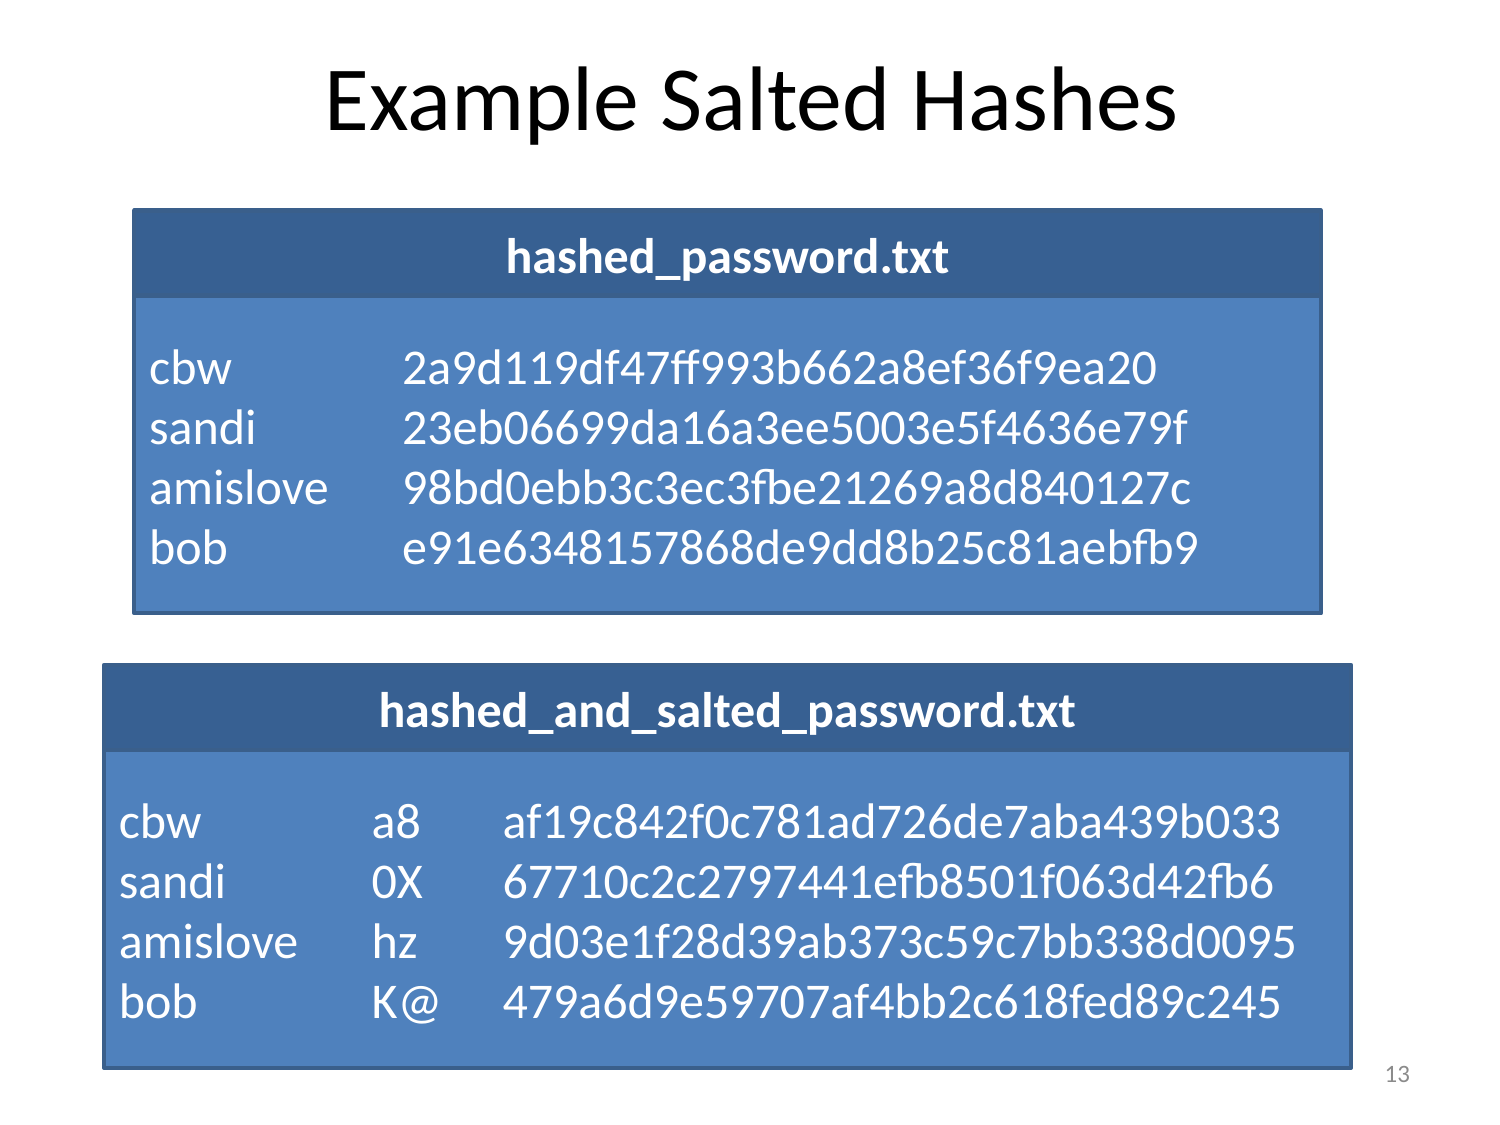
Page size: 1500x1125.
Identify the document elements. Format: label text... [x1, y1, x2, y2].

title Example Salted Hashes [77, 0, 1428, 188]
text_box cbw 2a9d119df47ff993b662a8ef36f9ea20 sandi 23eb06699da16a3ee5003e5f4636e79f amislove 98bd0ebb3c3ec3fbe21269a8d840127c bob e91e6348157868de9dd8b25c81aebfb9 [134, 296, 1321, 614]
text_box hashed_and_salted_password.txt [104, 664, 1352, 750]
text_box cbw a8 af19c842f0c781ad726de7aba439b033 sandi 0X 67710c2c2797441efb8501f063d42fb6 amislove hz 9d03e1f28d39ab373c59c7bb338d0095 bob K@ 479a6d9e59707af4bb2c618fed89c245 [104, 750, 1352, 1068]
text_box hashed_password.txt [134, 210, 1321, 296]
slide_number 1 [1074, 1042, 1425, 1103]
